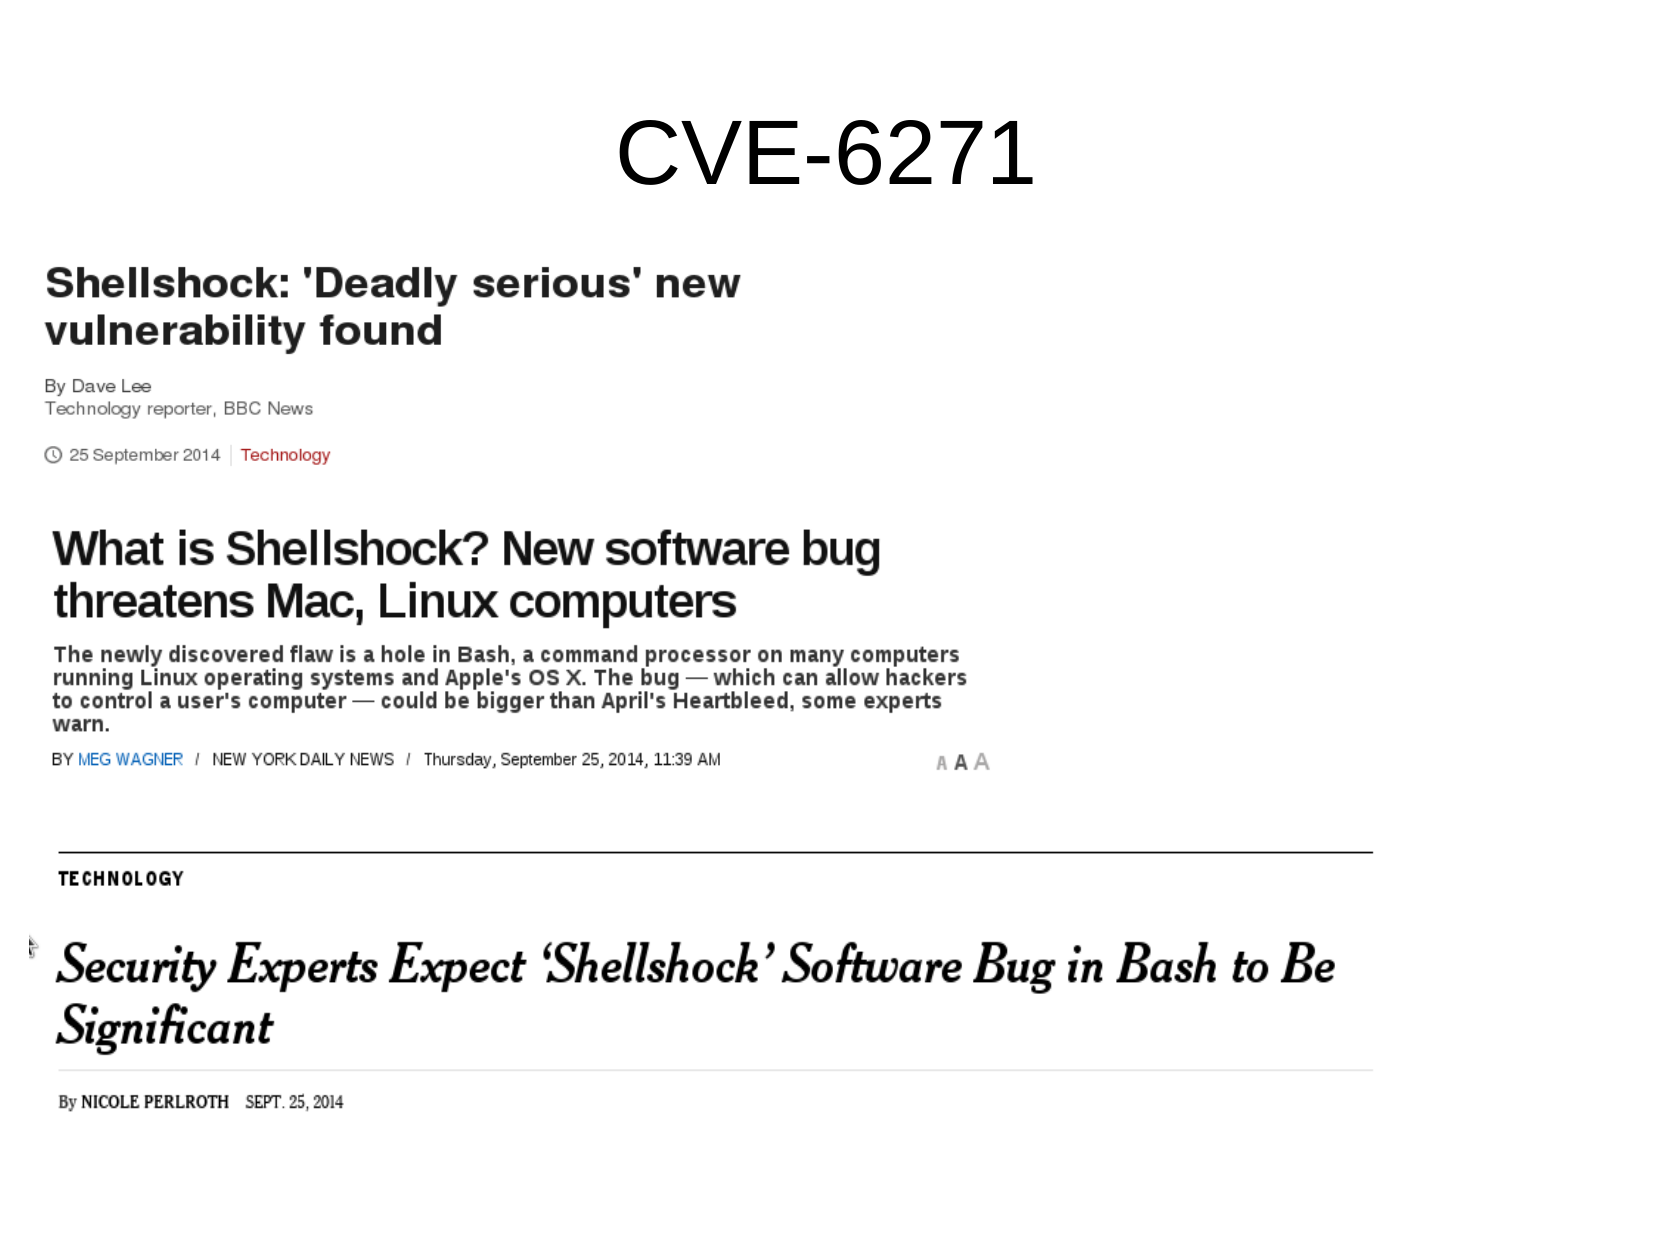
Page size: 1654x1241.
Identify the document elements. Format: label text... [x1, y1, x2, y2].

picture [29, 844, 1447, 1241]
title CVE-6271 [82, 49, 1571, 257]
picture [19, 200, 1052, 804]
